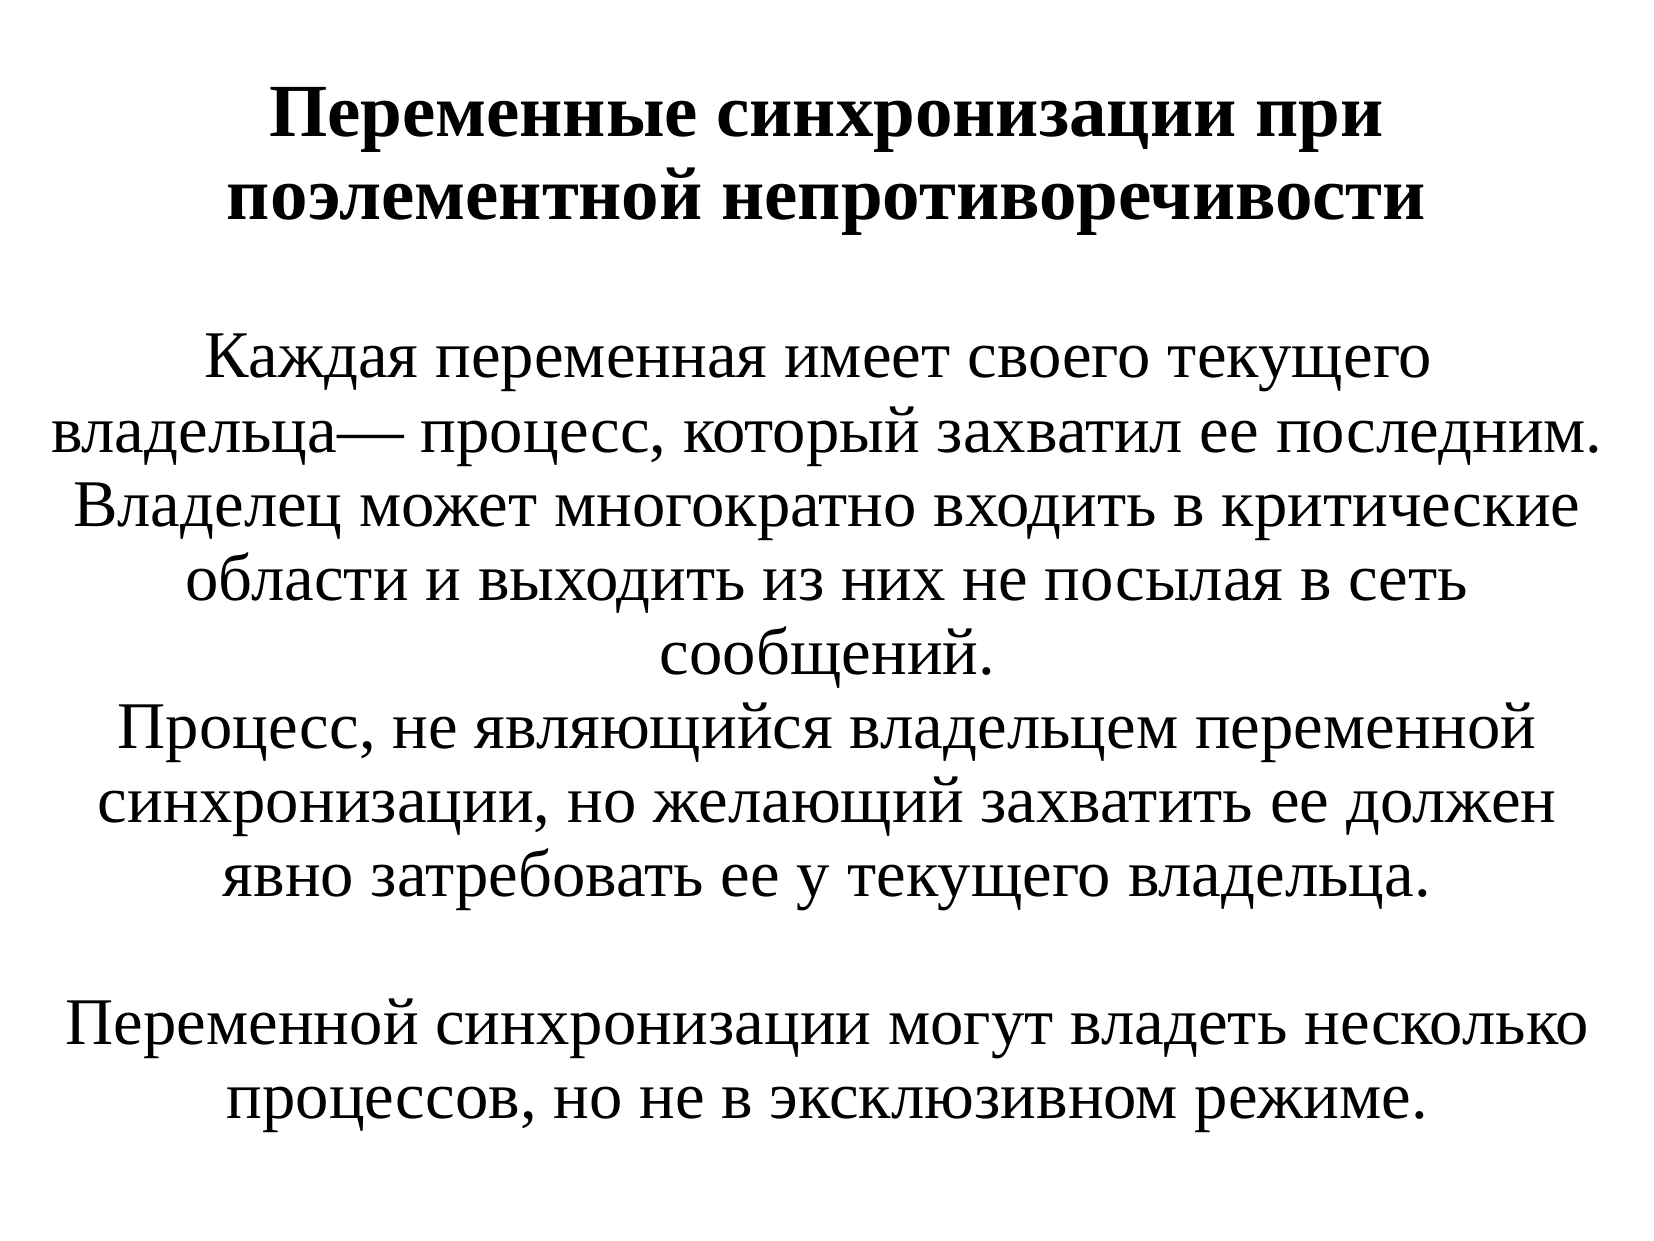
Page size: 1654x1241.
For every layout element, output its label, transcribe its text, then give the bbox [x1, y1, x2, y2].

text_box Каждая переменная имеет своего текущего владельца— процесс, который захватил ее последним. Владелец может многократно входить в критические области и выходить из них не посылая в сеть сообщений. Процесс, не являющийся владельцем переменной синхронизации, но желающий захватить ее должен явно затребовать ее у текущего владельца. Переменной синхронизации могут владеть несколько процессов, но не в эксклюзивном режиме. [30, 236, 1626, 1215]
title Переменные синхронизации при поэлементной непротиворечивости [82, 49, 1571, 236]
